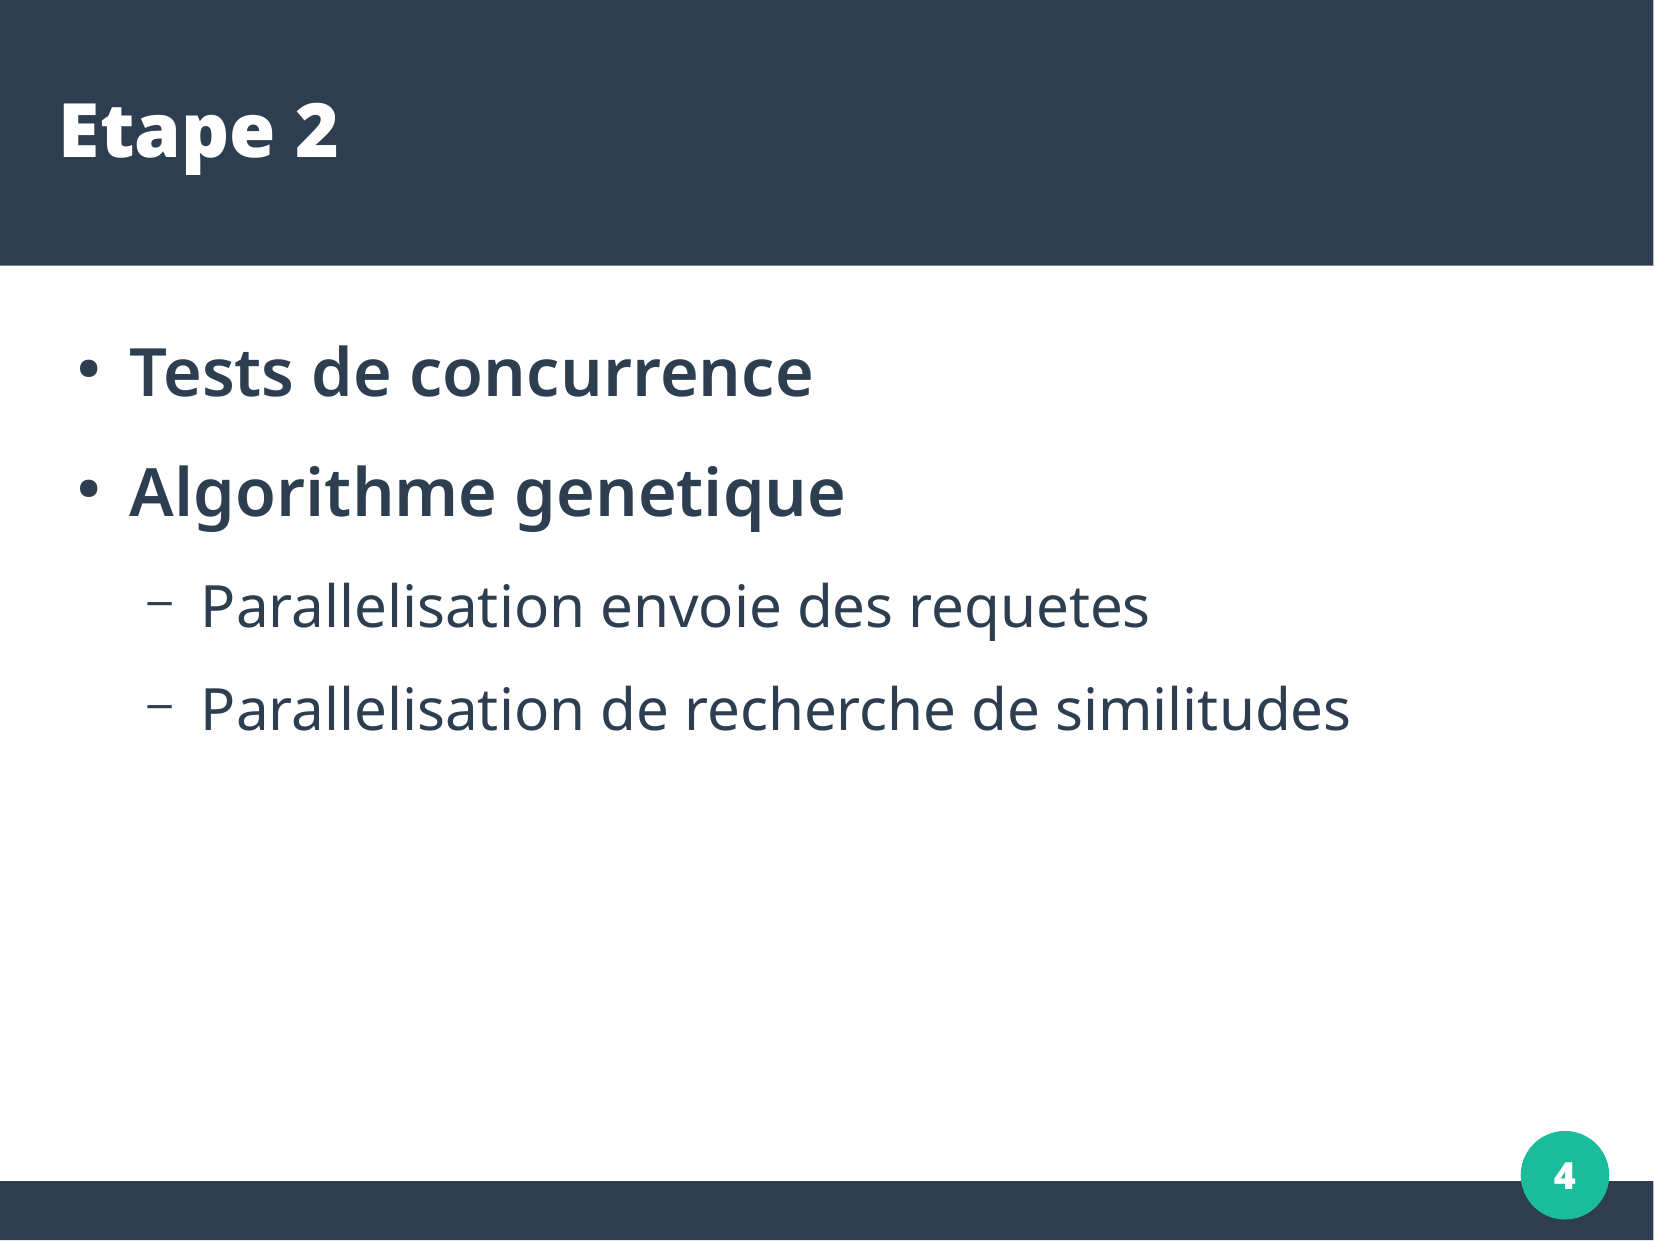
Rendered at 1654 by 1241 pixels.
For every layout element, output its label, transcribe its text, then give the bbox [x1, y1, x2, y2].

title Etape 2 [59, 49, 1595, 207]
list Tests de concurrence Algorithme genetique Parallelisation envoie des requetes Parallelisation de recherche de similitudes [59, 324, 1595, 1152]
